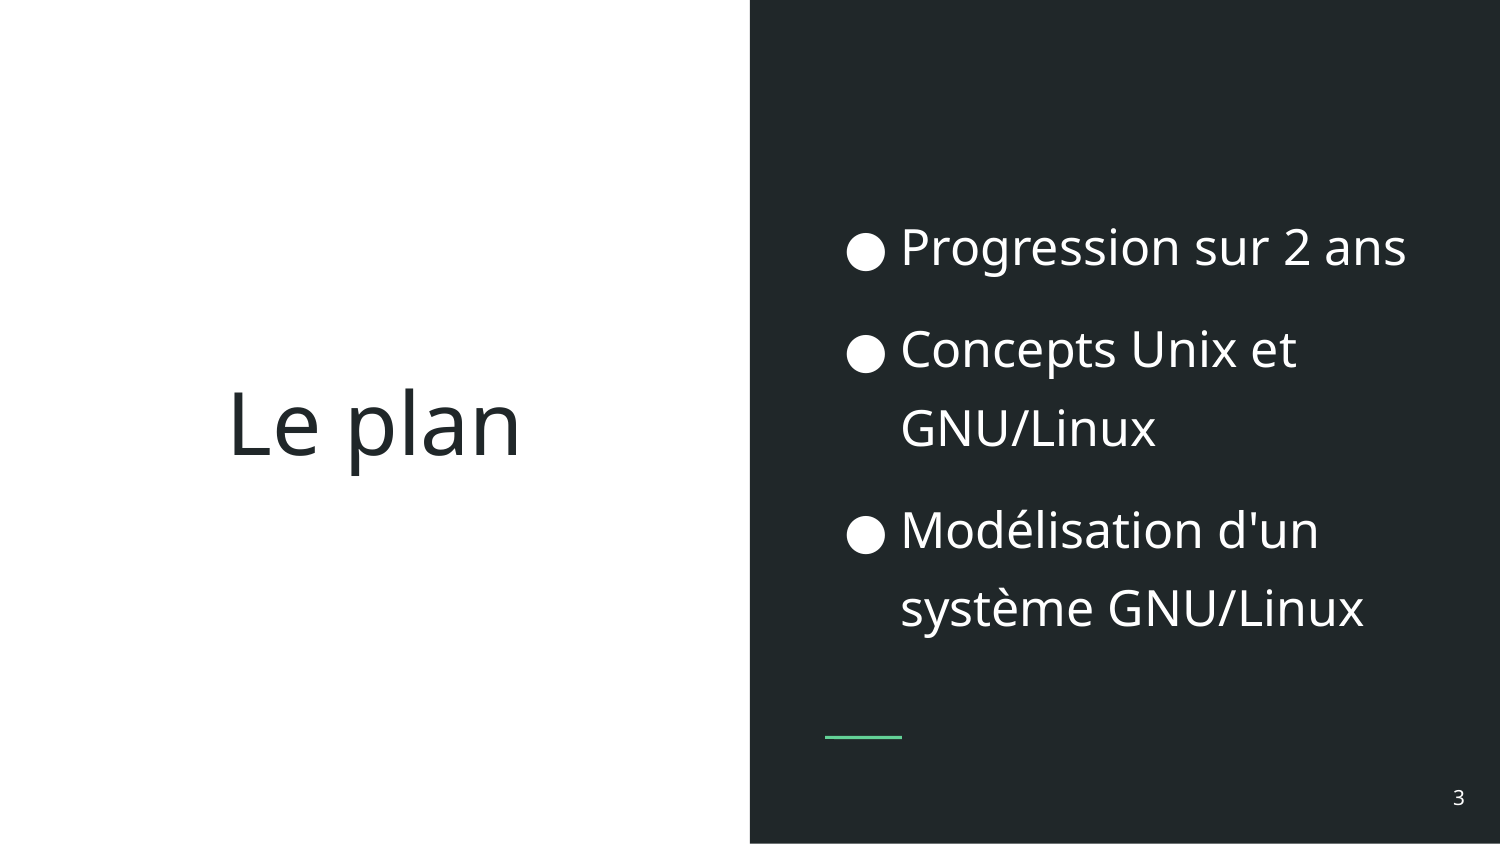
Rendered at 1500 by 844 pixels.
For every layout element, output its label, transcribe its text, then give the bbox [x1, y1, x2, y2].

slide_number <numéro> [1389, 764, 1480, 830]
title Le plan [43, 281, 708, 562]
list Progression sur 2 ans Concepts Unix et GNU/Linux Modélisation d'un système GNU/Linux [810, 118, 1440, 725]
